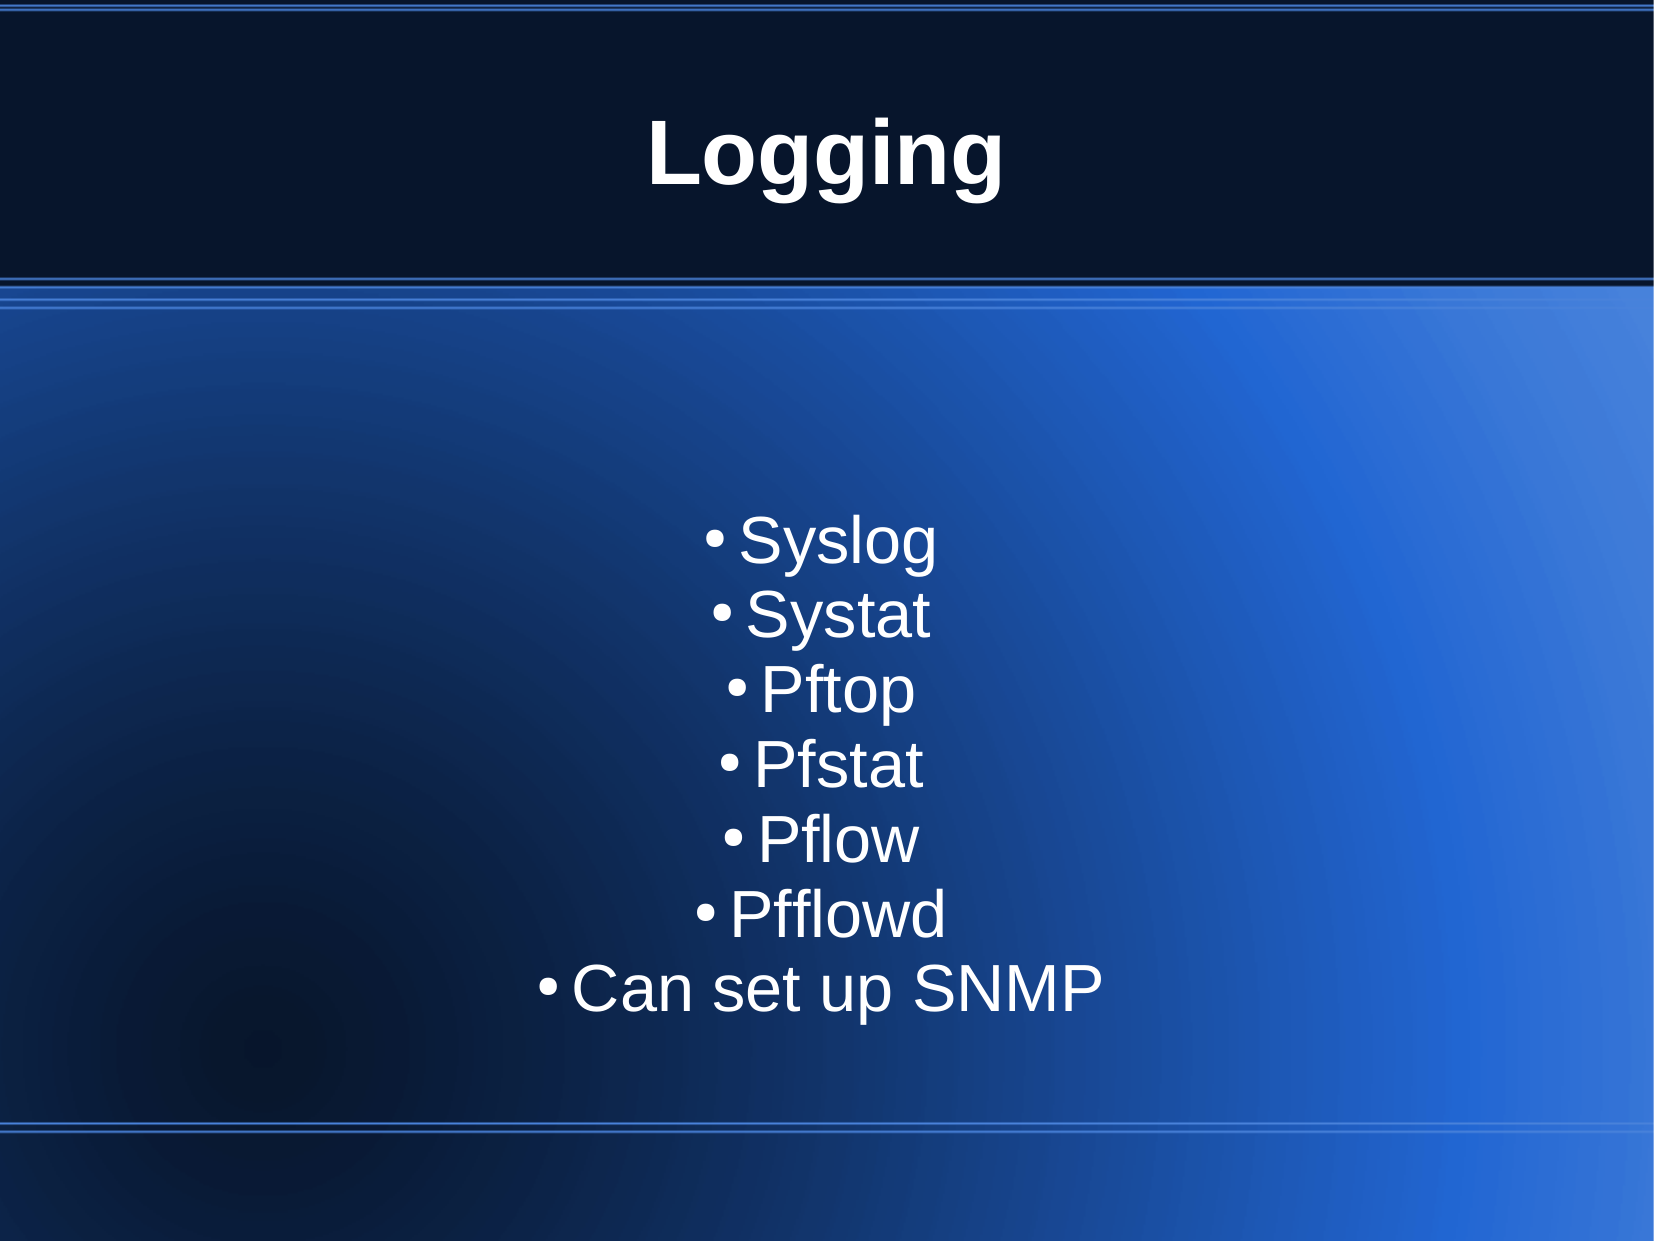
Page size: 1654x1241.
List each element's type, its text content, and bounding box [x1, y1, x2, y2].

picture [0, 0, 1654, 1241]
subtitle Syslog Systat Pftop Pfstat Pflow Pfflowd Can set up SNMP [82, 355, 1571, 1174]
title Logging [82, 49, 1571, 257]
